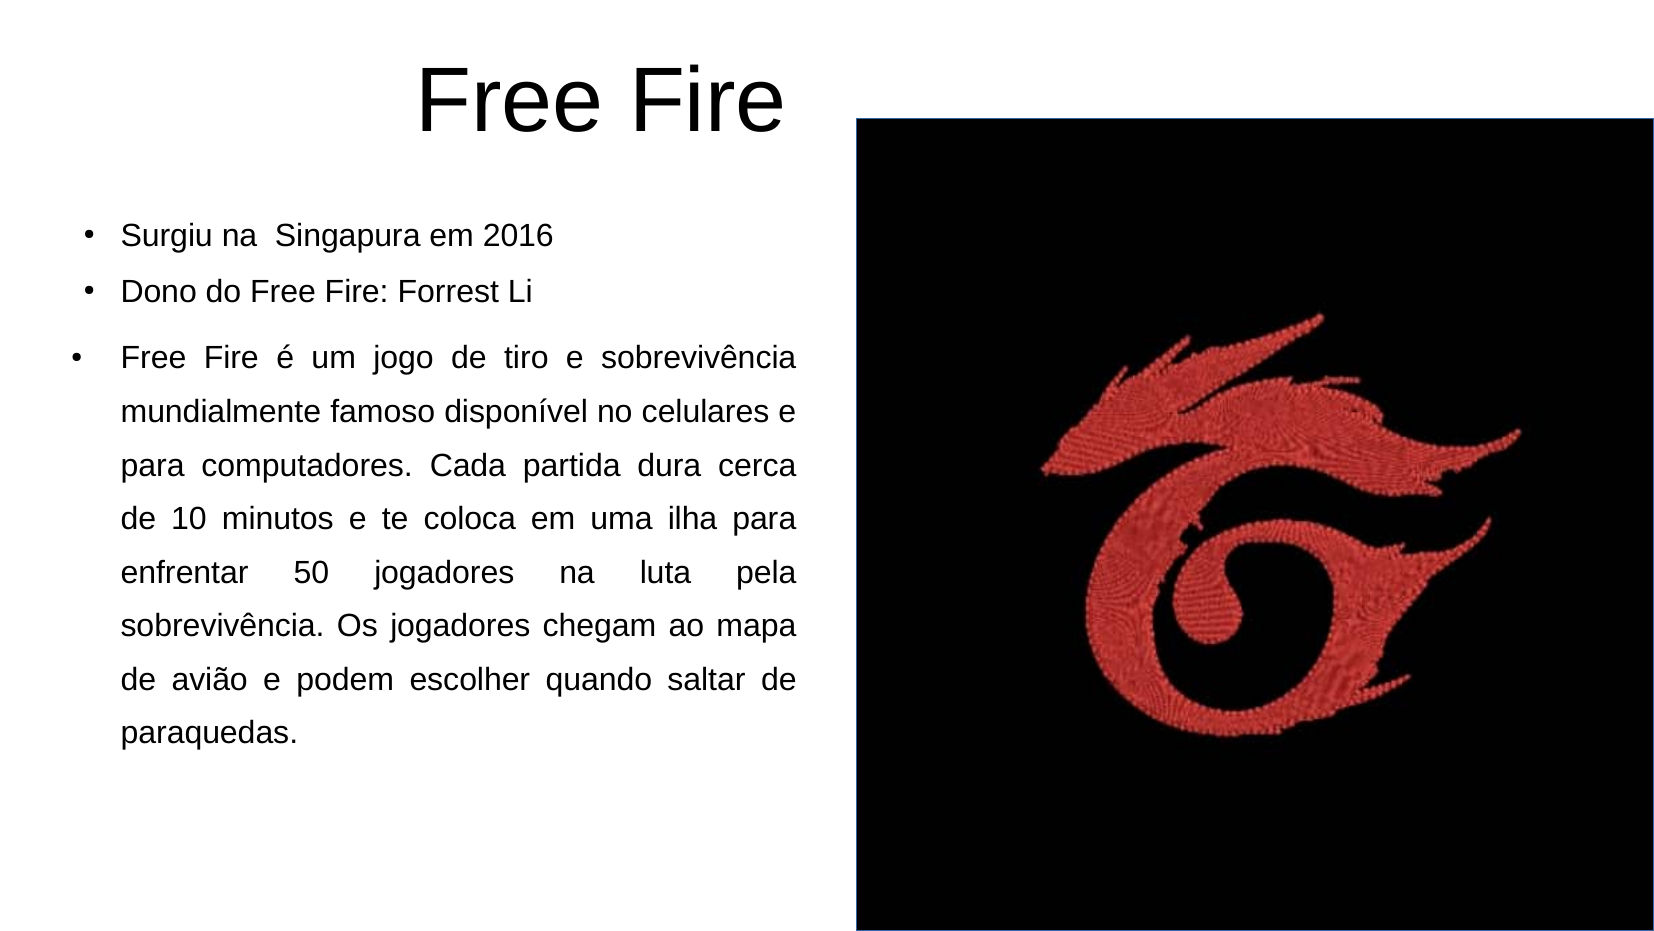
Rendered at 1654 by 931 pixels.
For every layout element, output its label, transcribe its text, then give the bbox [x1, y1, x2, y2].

list Surgiu na Singapura em 2016 Dono do Free Fire: Forrest LiLi Free Fire é um jogo de tiro e sobrevivência mundialmente famoso disponível no celulares e para computadores. Cada partida dura cerca de 10 minutos e te coloca em uma ilha para enfrentar 50 jogadores na luta pela sobrevivência. Os jogadores chegam ao mapa de avião e podem escolher quando saltar de paraquedas. [71, 217, 798, 757]
picture [856, 118, 1654, 931]
title Free Fire [0, 21, 1359, 178]
